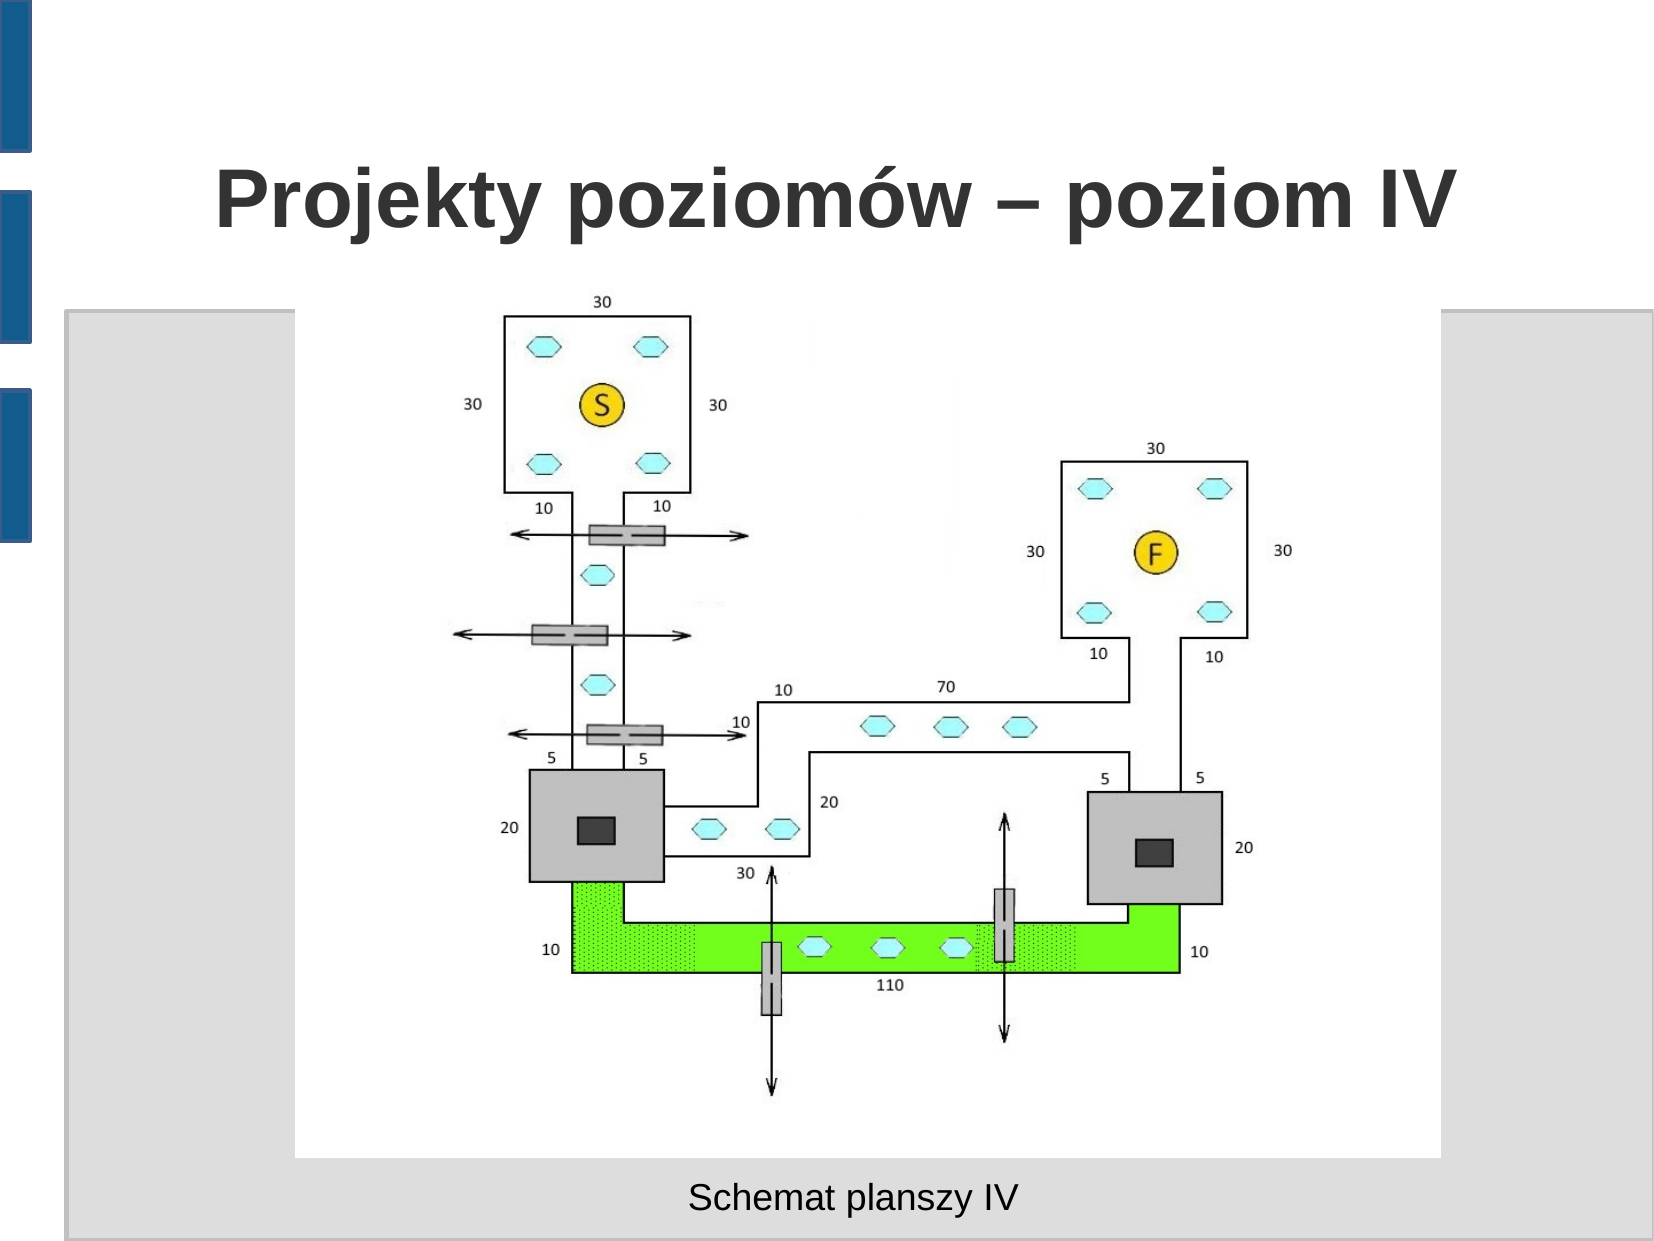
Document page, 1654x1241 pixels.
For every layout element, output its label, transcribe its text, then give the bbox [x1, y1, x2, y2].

text_box Schemat planszy IV [673, 1169, 1052, 1227]
title Projekty poziomów – poziom IV [121, 91, 1534, 299]
picture [295, 271, 1441, 1158]
